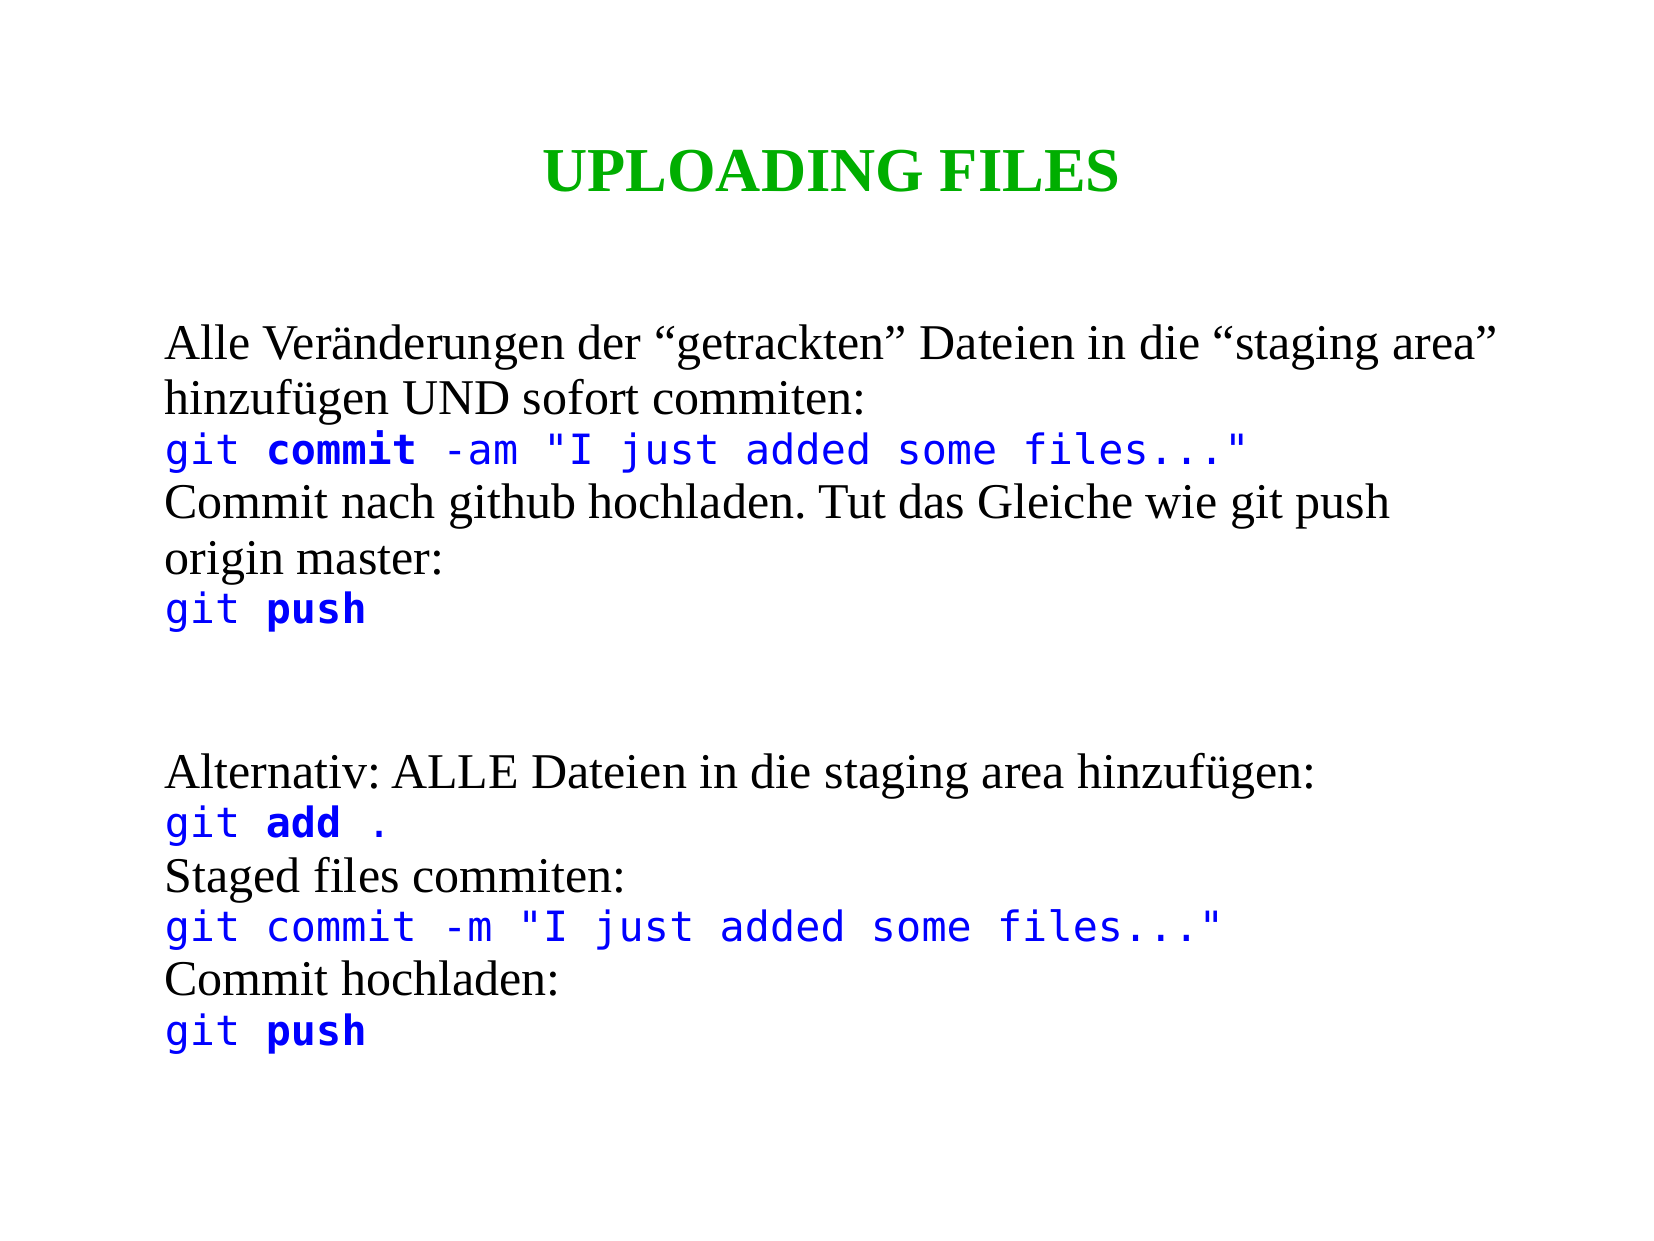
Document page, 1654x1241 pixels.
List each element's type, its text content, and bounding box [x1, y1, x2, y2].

text_box UPLOADING FILES Alle Veränderungen der “getrackten” Dateien in die “staging area” hinzufügen UND sofort commiten: git commit -am "I just added some files..." Commit nach github hochladen. Tut das Gleiche wie git push origin master: git push Alternativ: ALLE Dateien in die staging area hinzufügen: git add . Staged files commiten: git commit -m "I just added some files..." Commit hochladen: git push [150, 45, 1516, 1239]
